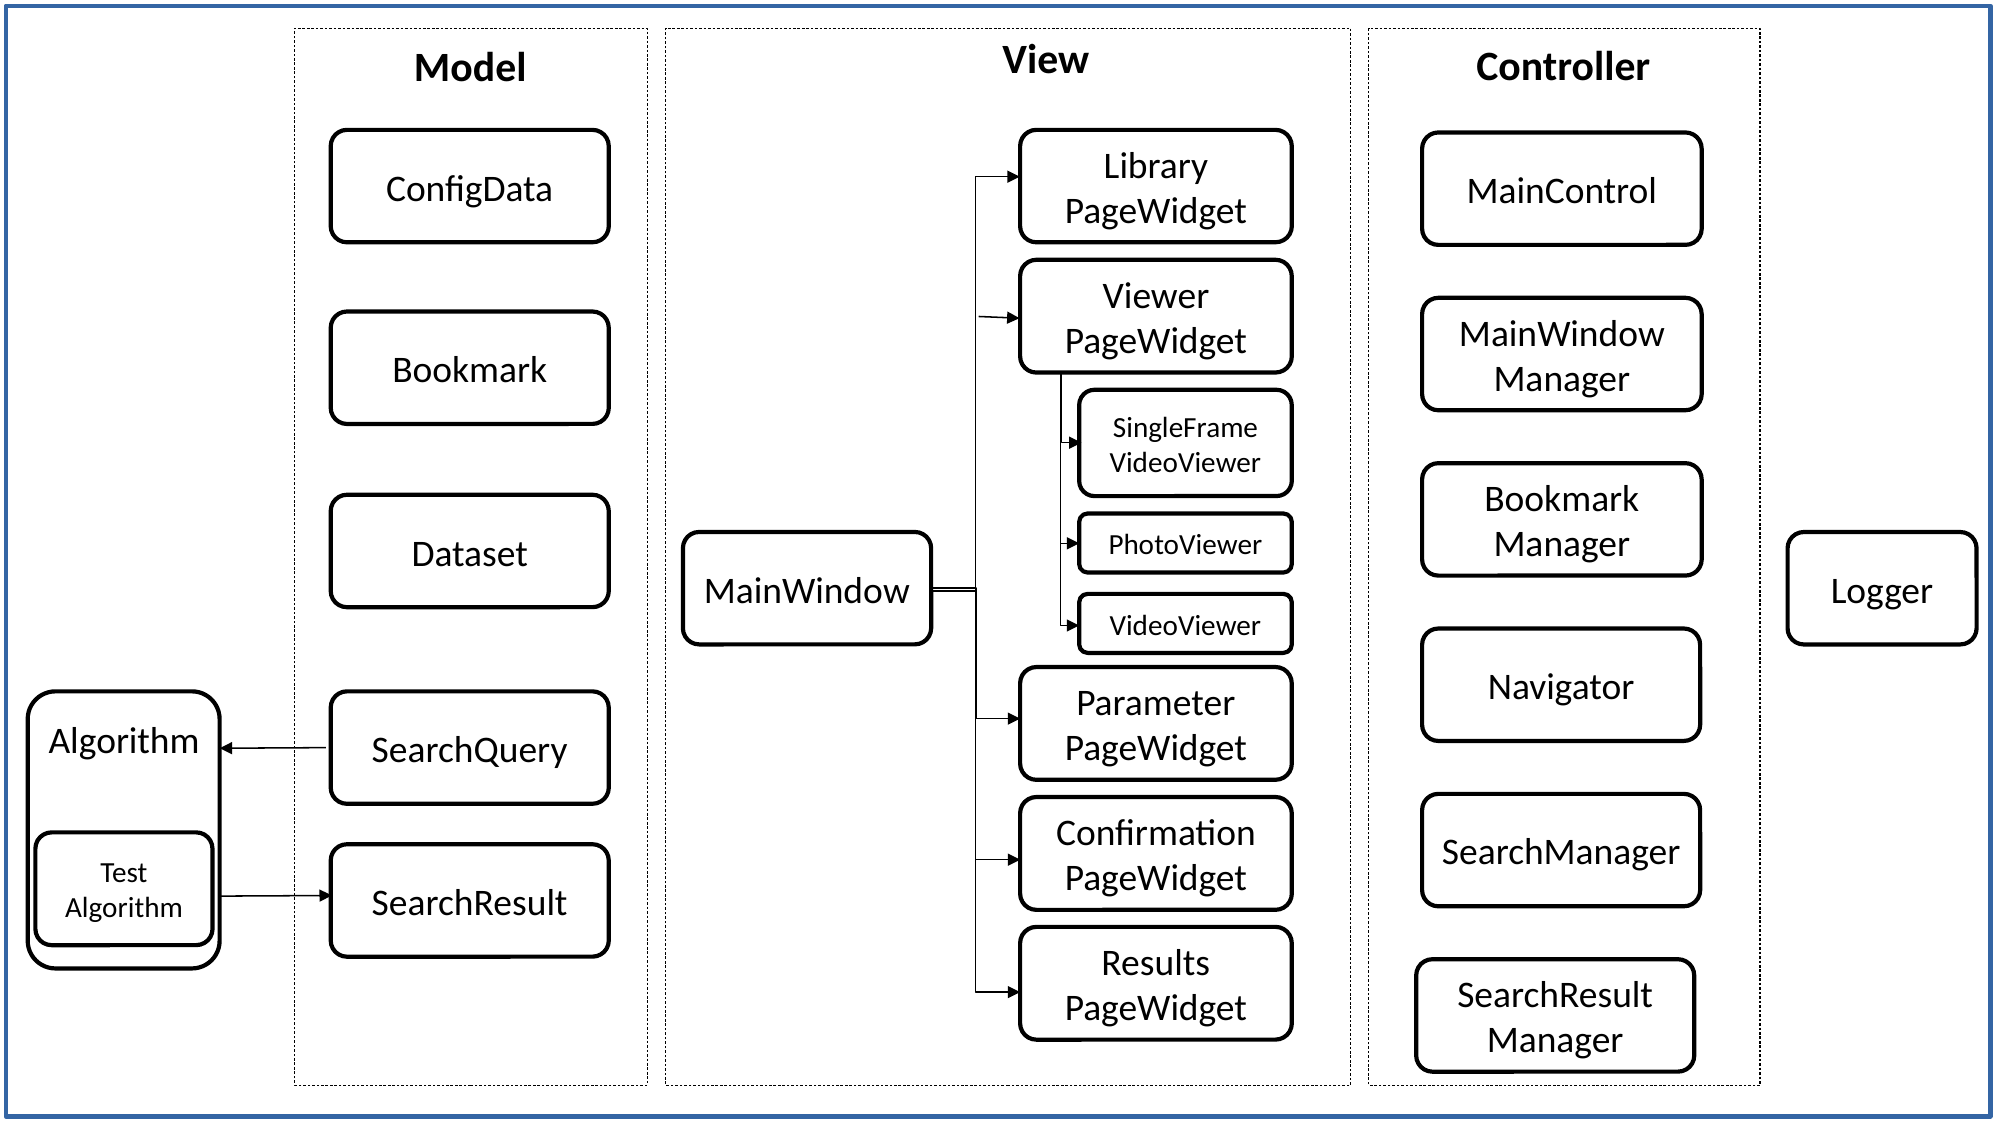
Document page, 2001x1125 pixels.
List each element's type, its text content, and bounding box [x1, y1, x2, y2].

text_box Model [399, 32, 581, 98]
text_box VideoViewer [1079, 593, 1292, 653]
text_box MainWindow [682, 531, 932, 645]
text_box SingleFrame VideoViewer [1079, 389, 1292, 497]
text_box [27, 815, 220, 969]
text_box Navigator [1422, 628, 1701, 741]
text_box Logger [1787, 532, 1977, 645]
text_box SearchManager [1422, 793, 1701, 907]
text_box Bookmark Manager [1422, 463, 1702, 576]
text_box Parameter PageWidget [1020, 667, 1292, 780]
text_box SearchQuery [330, 691, 609, 804]
text_box ConfigData [330, 129, 609, 243]
text_box SearchResult [330, 844, 609, 957]
text_box Dataset [330, 494, 609, 608]
text_box View [987, 24, 1169, 90]
text_box Library PageWidget [1020, 129, 1292, 243]
text_box SearchResult Manager [1416, 959, 1695, 1072]
text_box Viewer PageWidget [1020, 259, 1292, 373]
text_box Bookmark [330, 311, 609, 424]
text_box Results PageWidget [1020, 926, 1292, 1040]
text_box PhotoViewer [1079, 513, 1292, 573]
text_box [30, 691, 218, 708]
text_box MainControl [1422, 132, 1702, 245]
text_box Test Algorithm [35, 832, 213, 946]
text_box MainWindow Manager [1422, 297, 1702, 411]
text_box Controller [1461, 30, 1682, 96]
text_box Confirmation PageWidget [1020, 797, 1292, 910]
text_box Algorithm [14, 708, 234, 815]
